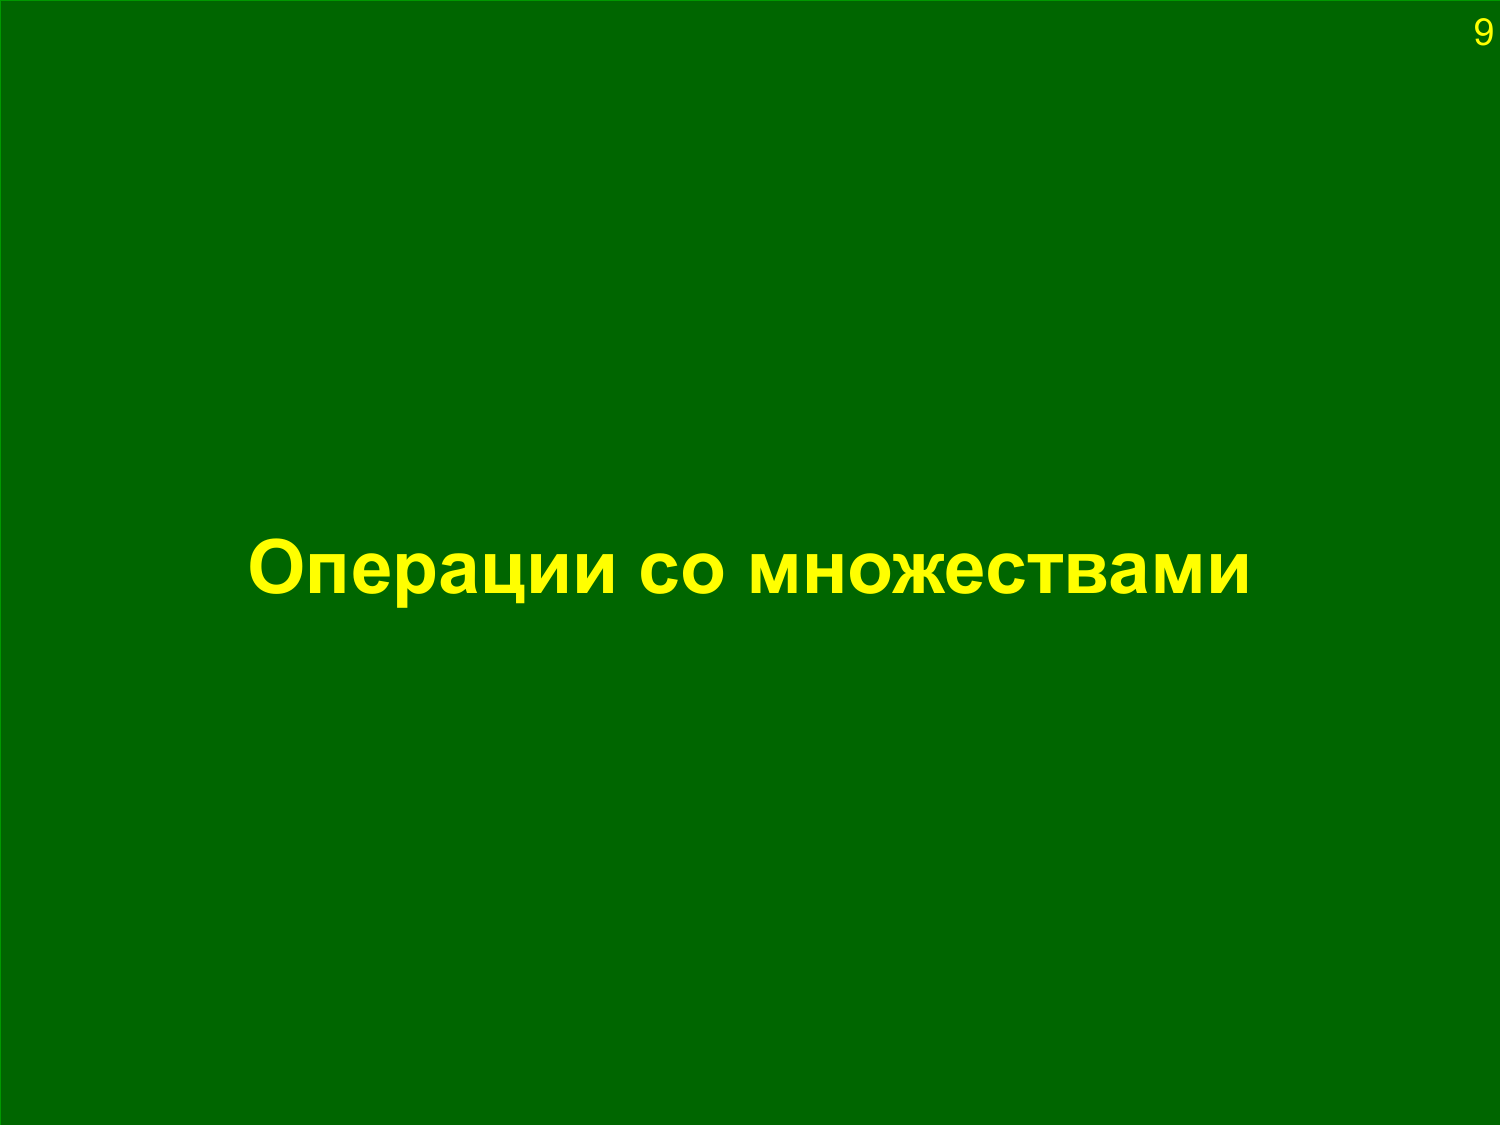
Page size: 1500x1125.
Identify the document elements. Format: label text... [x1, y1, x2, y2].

title Операции со множествами [75, 473, 1425, 662]
